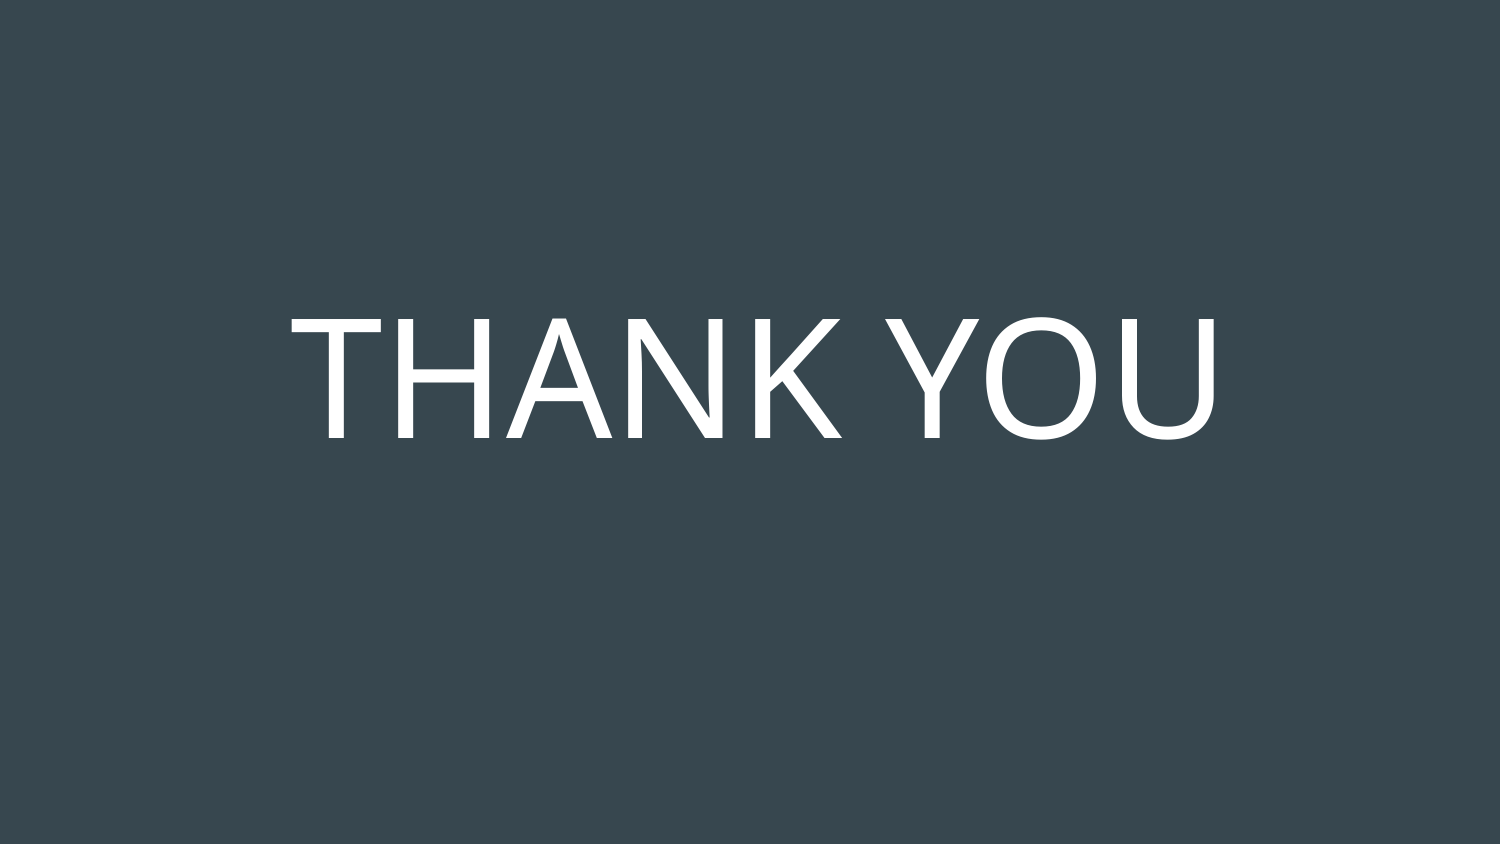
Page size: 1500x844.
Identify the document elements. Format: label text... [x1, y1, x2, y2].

text_box THANK YOU [101, 256, 1343, 487]
